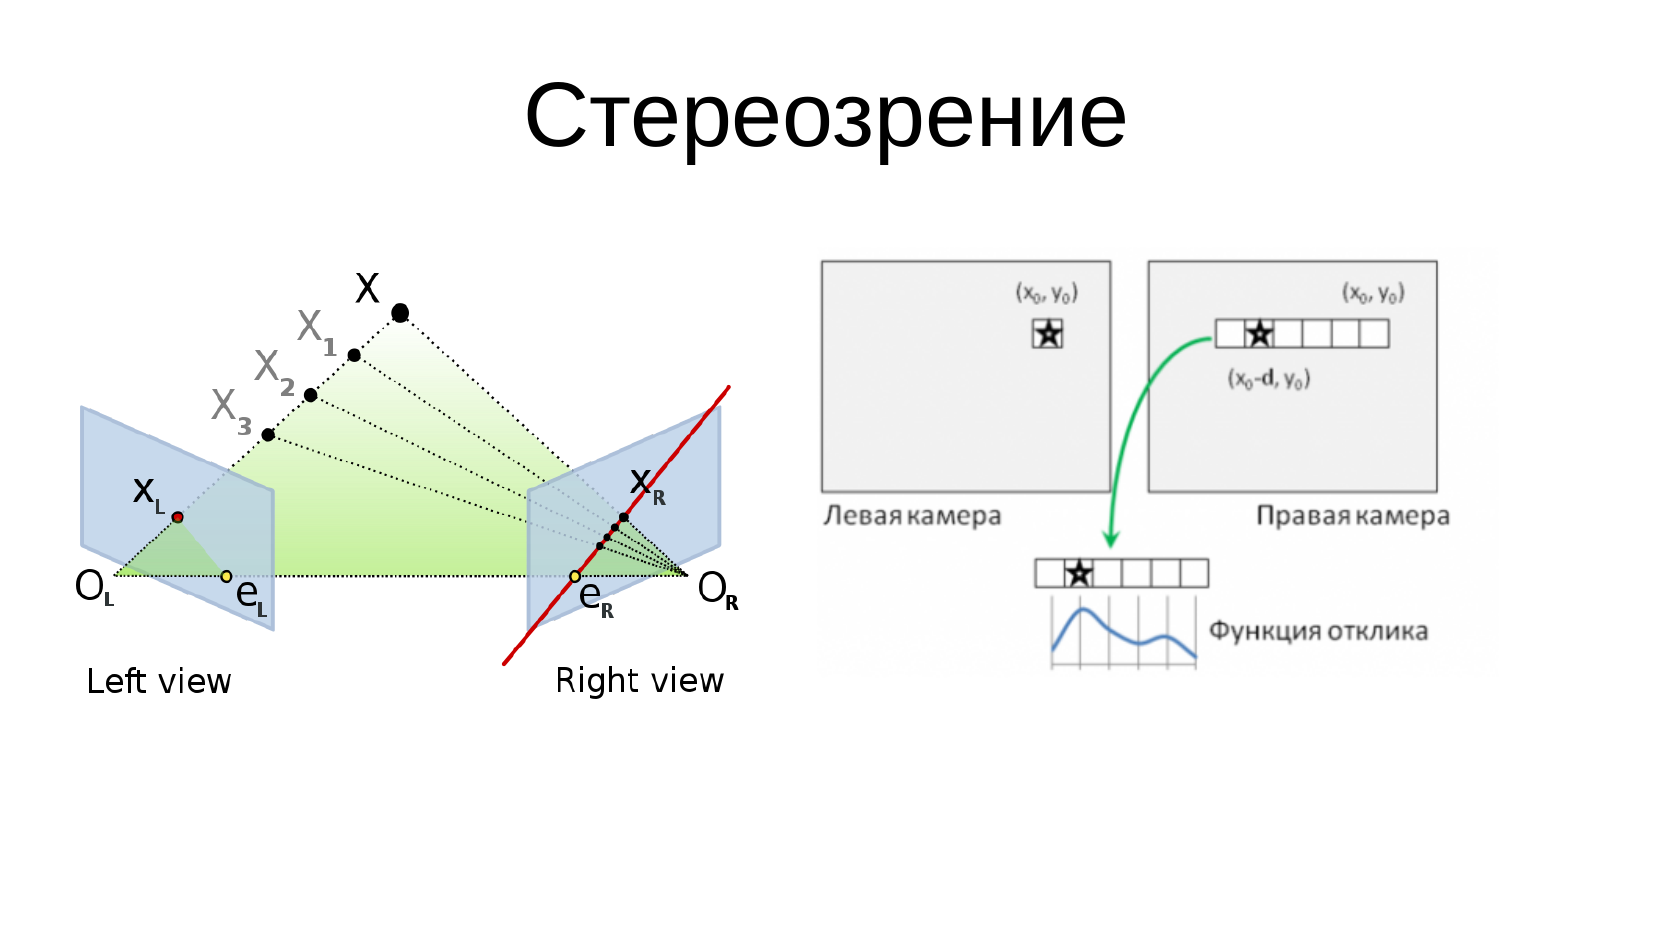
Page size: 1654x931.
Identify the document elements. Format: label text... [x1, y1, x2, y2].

title Стереозрение [82, 37, 1571, 193]
picture [64, 249, 750, 727]
picture [817, 247, 1499, 678]
